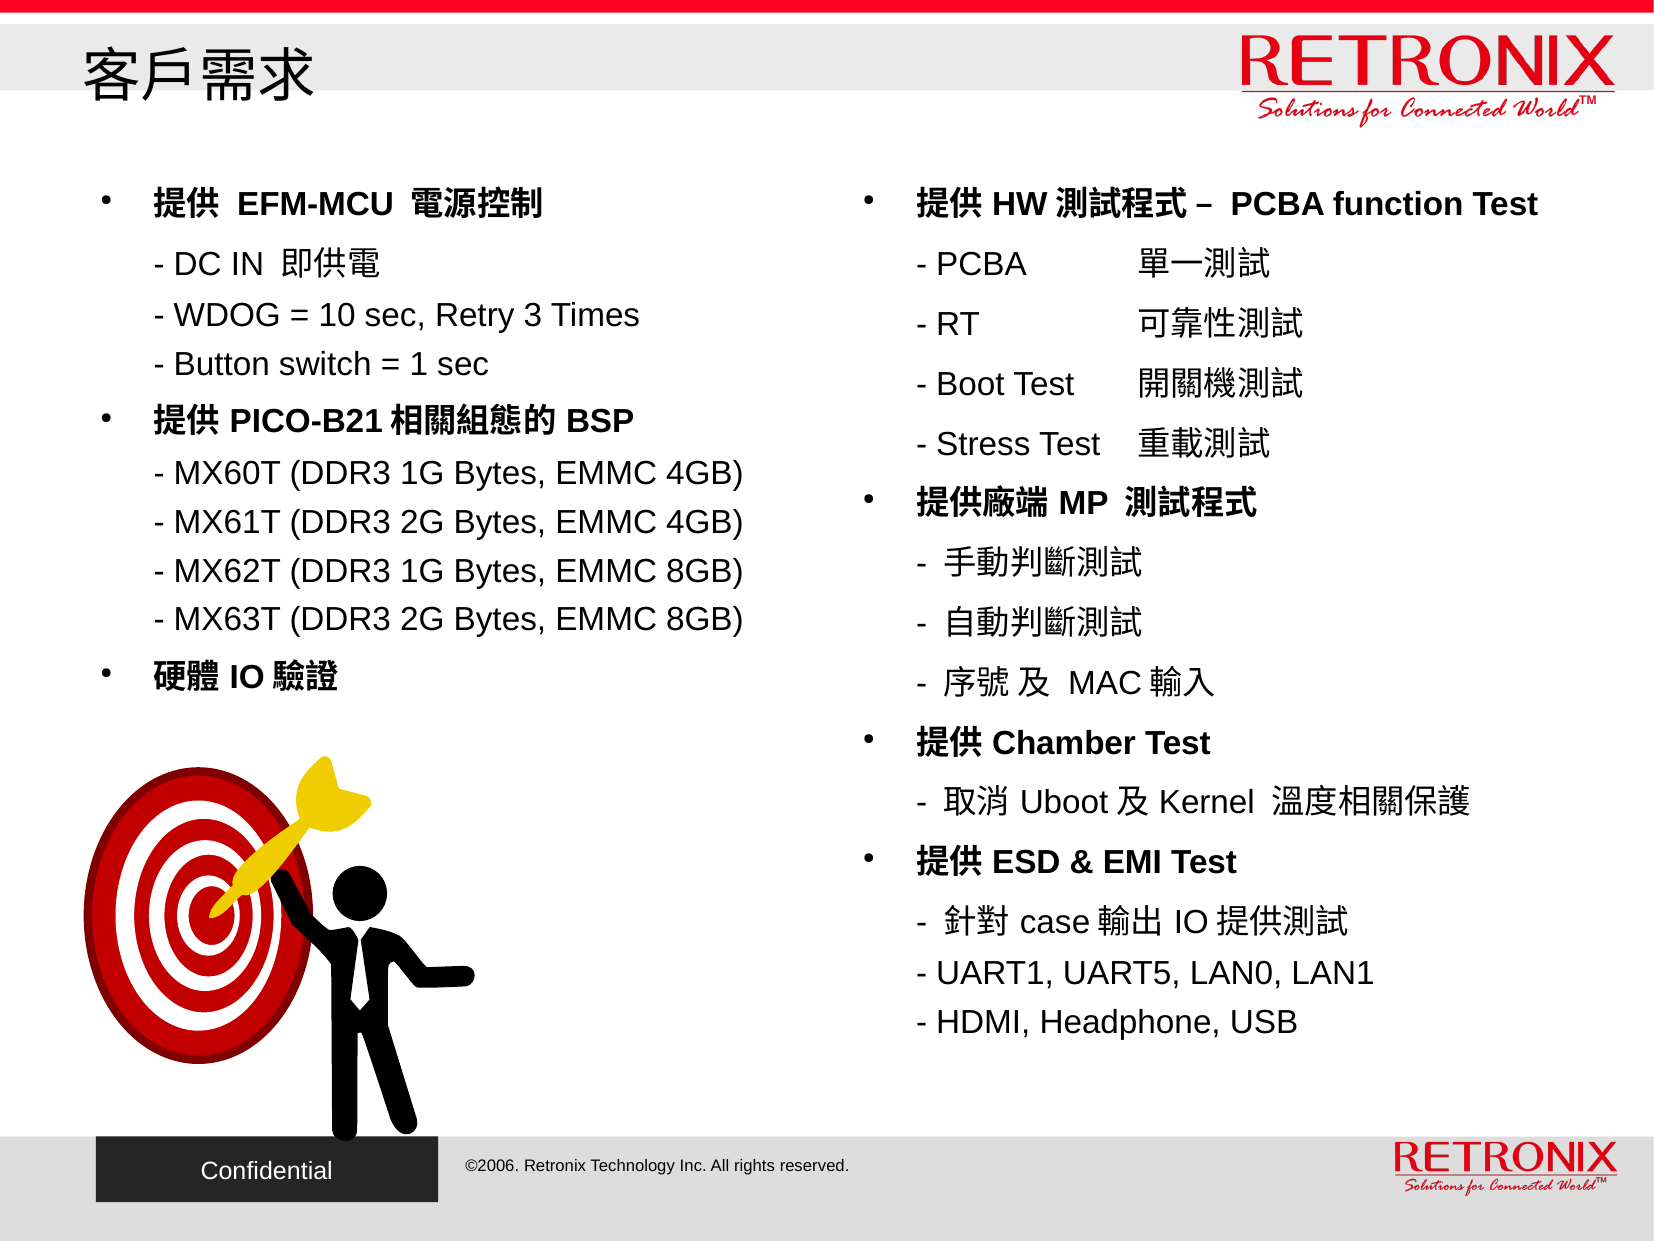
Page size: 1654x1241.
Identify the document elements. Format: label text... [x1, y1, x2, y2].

list 提供HW測試程式 – PCBA function Test - PCBA 單一測試 - RT 可靠性測試 - Boot Test 開關機測試 - Stress Test 重載測試 提供廠端MP 測試程式 - 手動判斷測試 - 自動判斷測試 - 序號 及 MAC輸入 提供Chamber Test - 取消Uboot及Kernel 溫度相關保護 提供ESD & EMI Test - 針對case輸出IO提供測試 - UART1, UART5, LAN0, LAN1 - HDMI, Headphone, USB [845, 177, 1572, 1087]
picture [1235, 31, 1621, 130]
picture [61, 732, 491, 1161]
picture [1391, 1139, 1621, 1198]
list 提供 EFM-MCU 電源控制 - DC IN 即供電 - WDOG = 10 sec, Retry 3 Times - Button switch = 1 sec 提供PICO-B21相關組態的BSP - MX60T (DDR3 1G Bytes, EMMC 4GB) - MX61T (DDR3 2G Bytes, EMMC 4GB) - MX62T (DDR3 1G Bytes, EMMC 8GB) - MX63T (DDR3 2G Bytes, EMMC 8GB) 硬體IO驗證 [82, 177, 815, 756]
title 客戶需求 [82, 23, 1205, 119]
